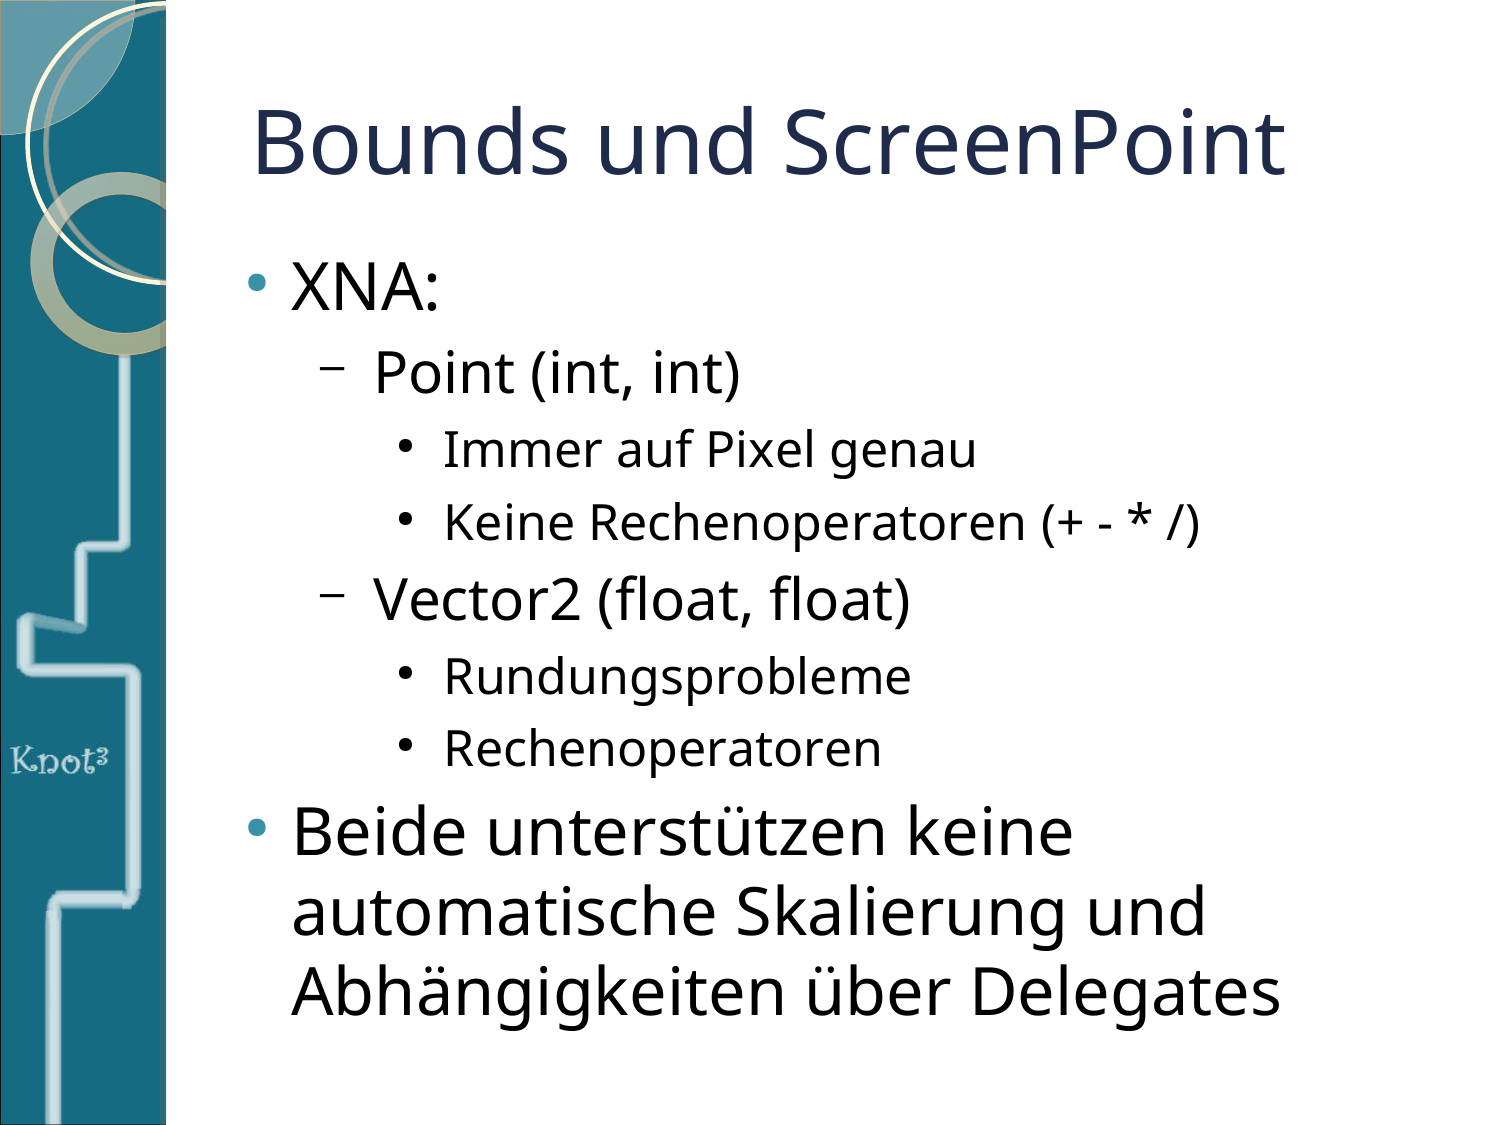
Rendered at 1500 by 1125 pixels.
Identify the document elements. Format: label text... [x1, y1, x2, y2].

title Bounds und ScreenPoint [235, 23, 1466, 254]
picture [0, 11, 166, 1125]
picture [136, 0, 166, 4]
list XNA: Point (int, int) Immer auf Pixel genau Keine Rechenoperatoren (+ - * /) Vector2 (float, float) Rundungsprobleme Rechenoperatoren Beide unterstützen keine automatische Skalierung und Abhängigkeiten über Delegates [216, 236, 1447, 1037]
